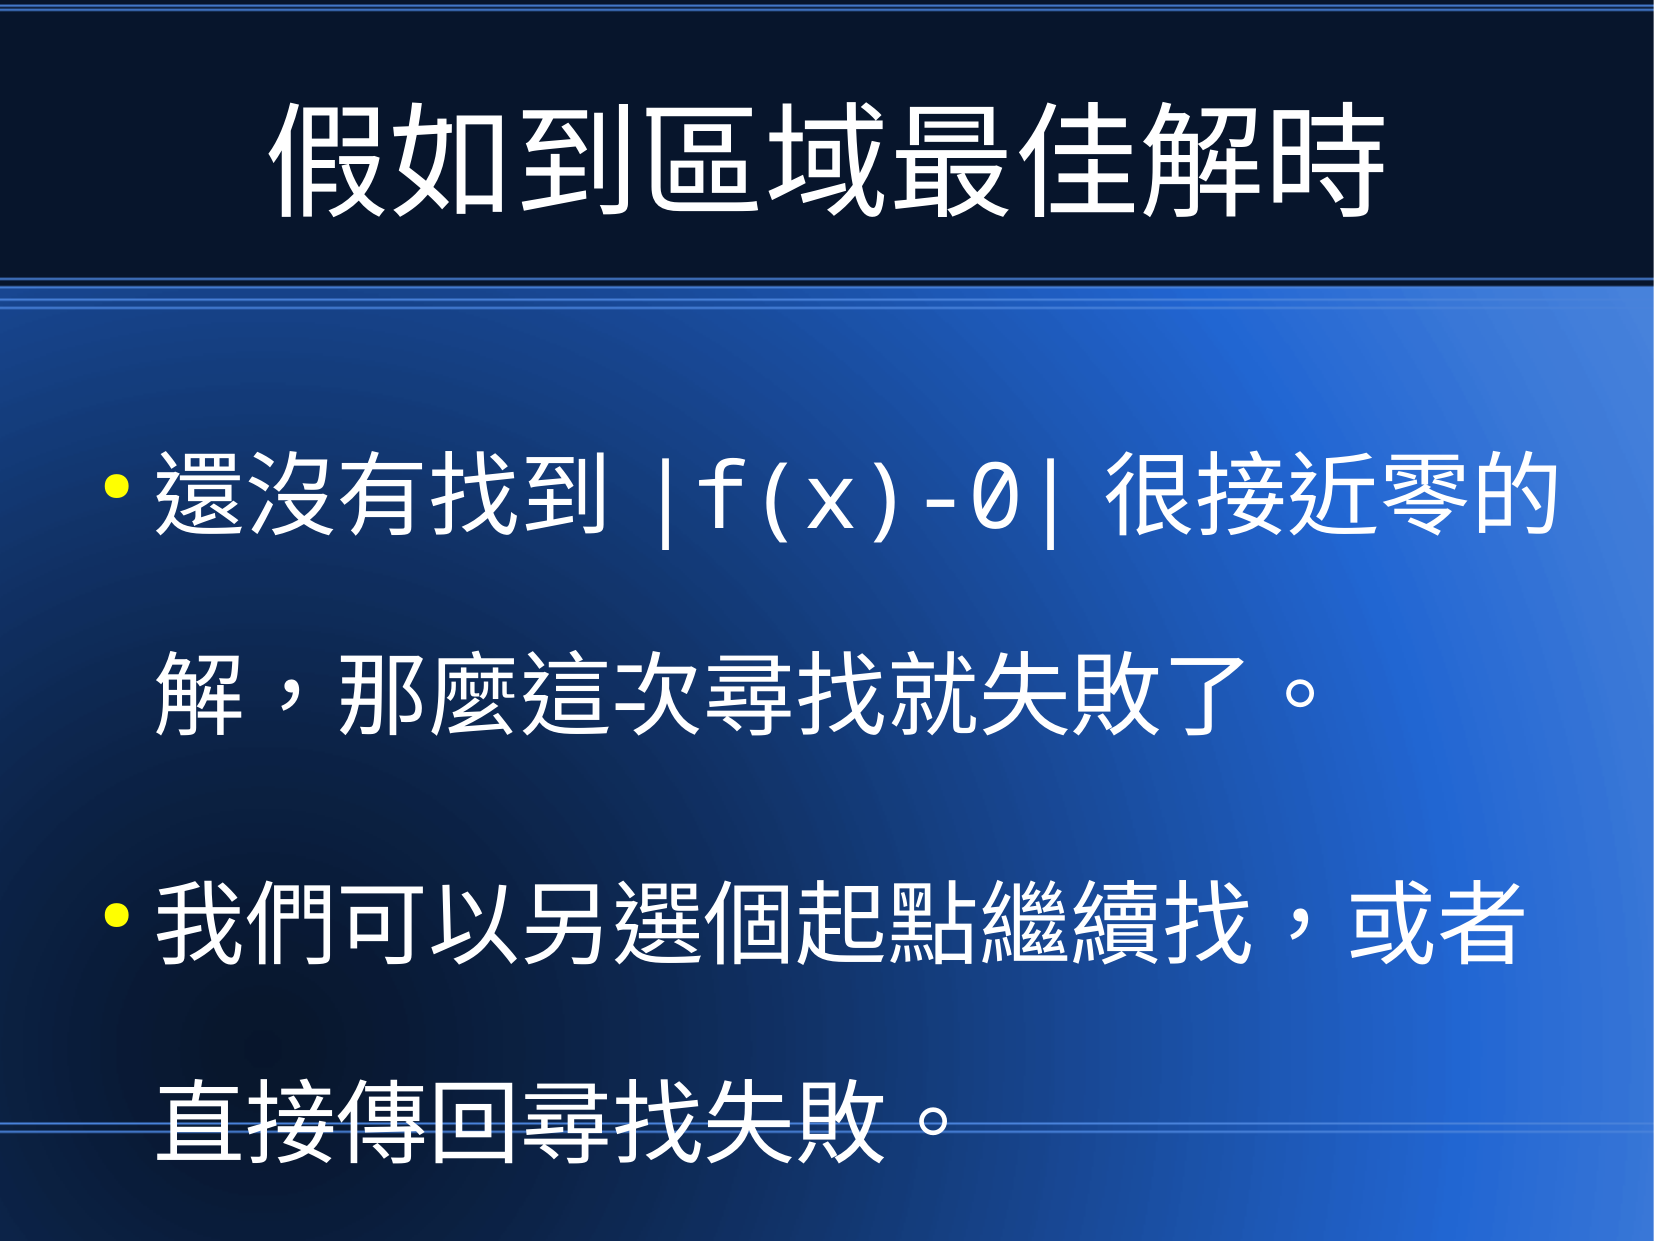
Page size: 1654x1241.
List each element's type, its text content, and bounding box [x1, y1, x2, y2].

title 假如到區域最佳解時 [82, 49, 1571, 257]
picture [0, 0, 1654, 1241]
list 還沒有找到|f(x)-0|很接近零的解，那麼這次尋找就失敗了。 我們可以另選個起點繼續找，或者直接傳回尋找失敗。 [82, 355, 1571, 1241]
